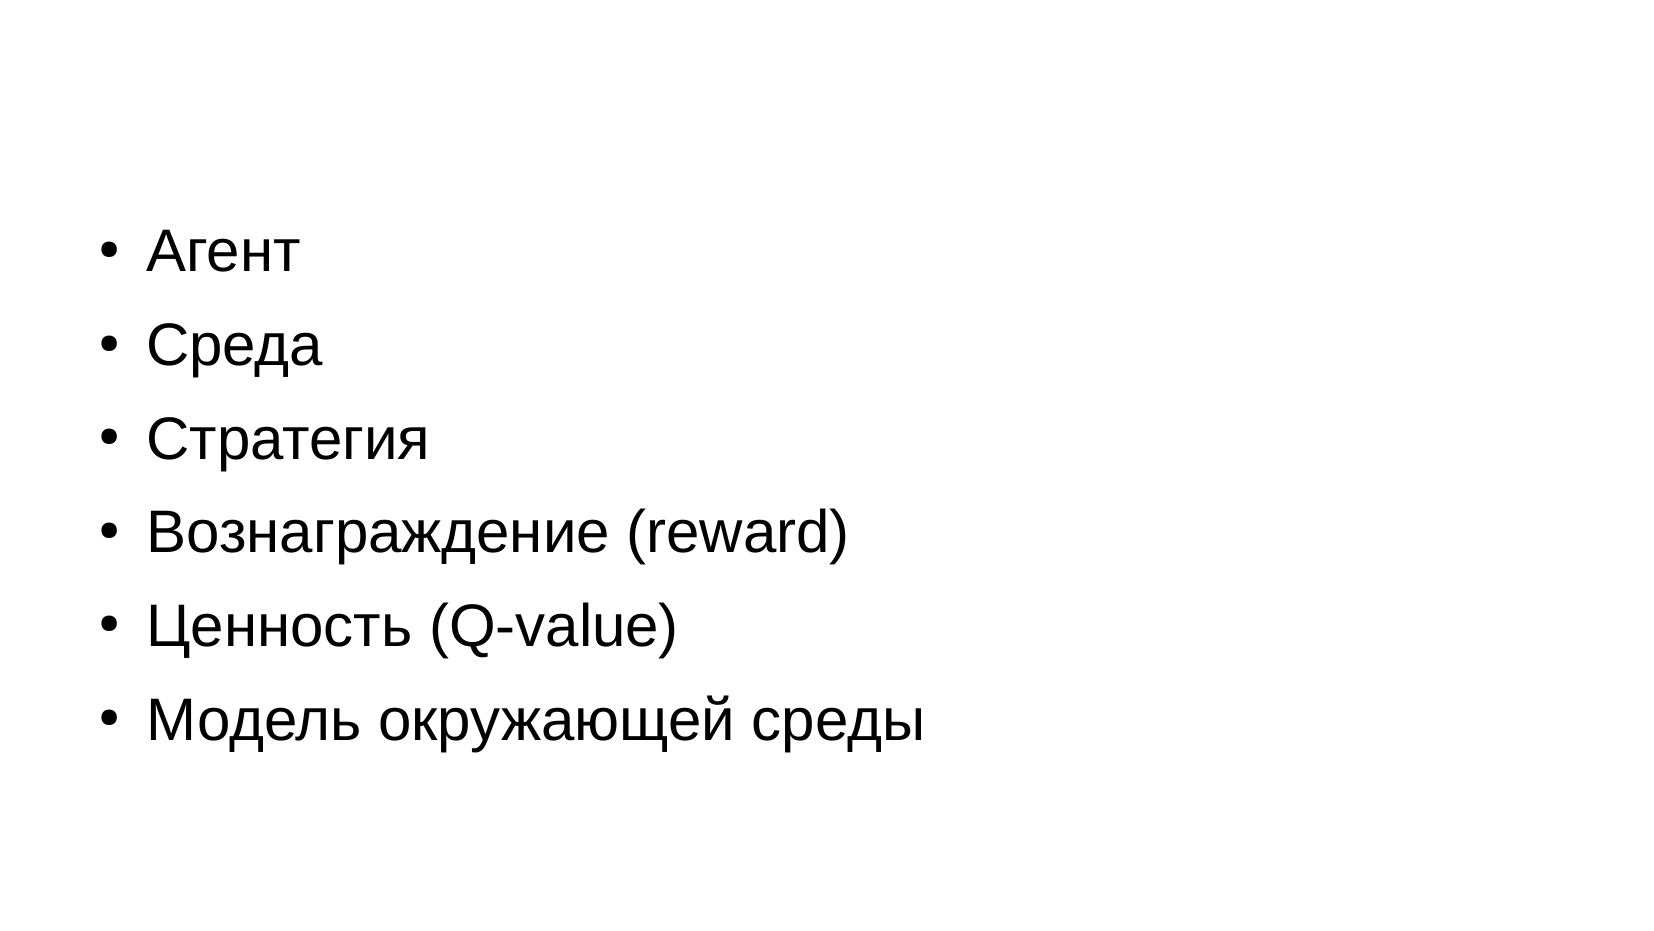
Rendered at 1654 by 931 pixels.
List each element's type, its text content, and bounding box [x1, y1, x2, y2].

list Агент Среда Стратегия Вознаграждение (reward) Ценность (Q-value) Модель окружающей среды [82, 217, 1571, 758]
